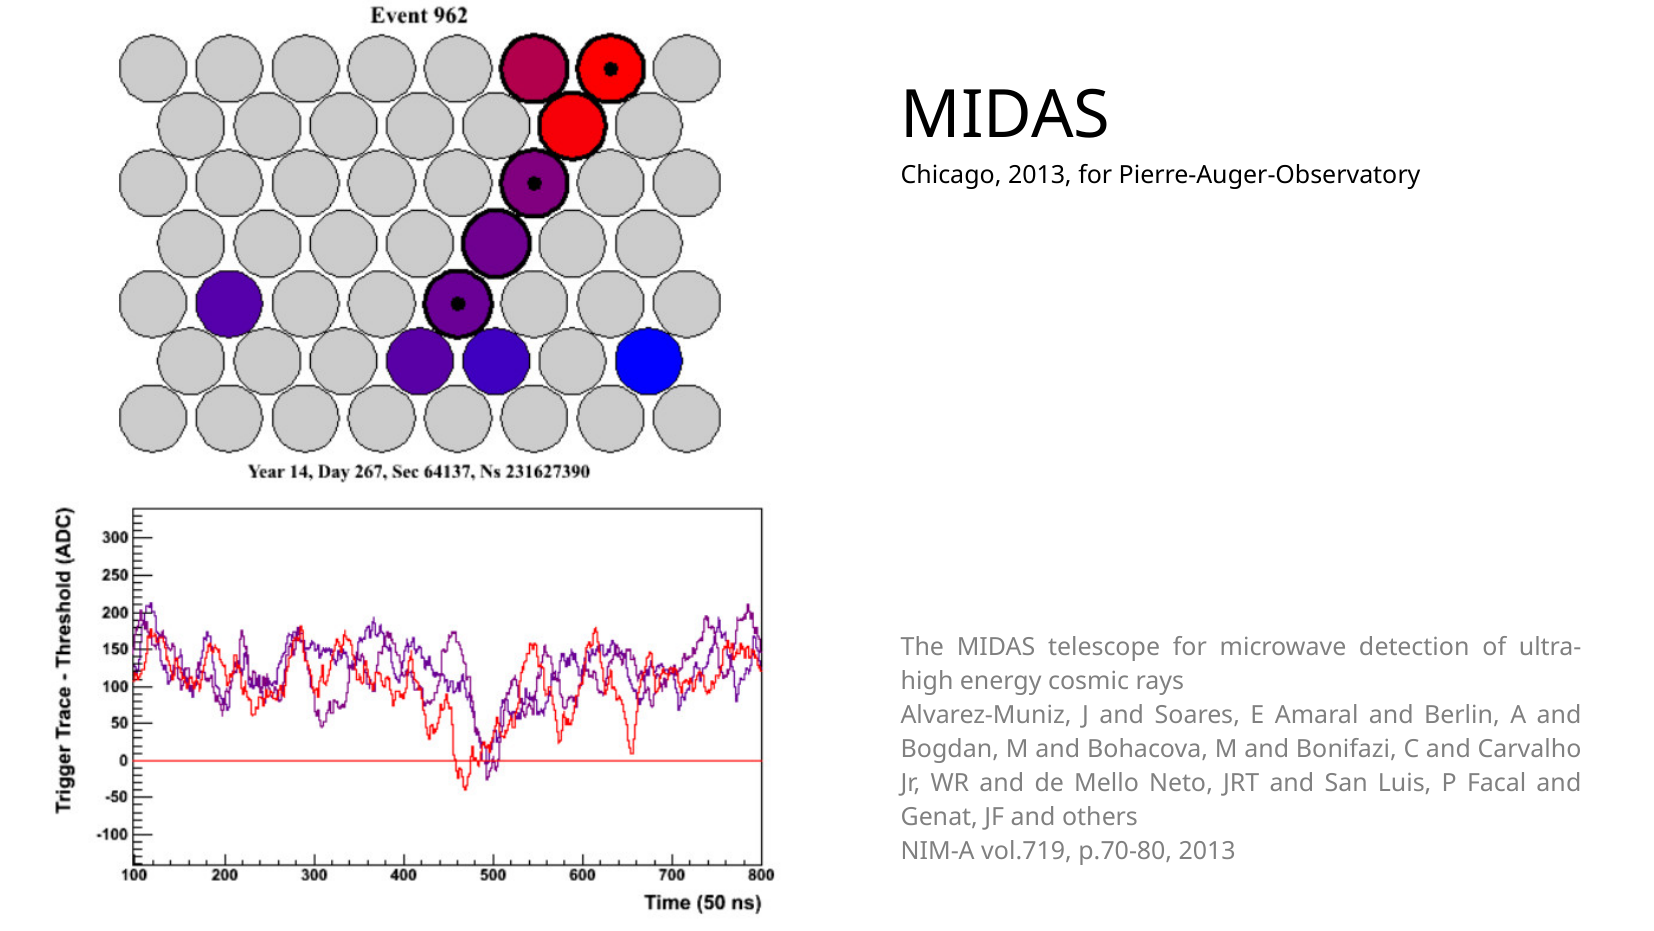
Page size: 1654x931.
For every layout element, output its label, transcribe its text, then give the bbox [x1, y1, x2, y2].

picture [41, 0, 786, 928]
text_box MIDAS Chicago, 2013, for Pierre-Auger-Observatory [885, 59, 1574, 241]
text_box The MIDAS telescope for microwave detection of ultra-high energy cosmic rays Alvarez-Muniz, J and Soares, E Amaral and Berlin, A and Bogdan, M and Bohacova, M and Bonifazi, C and Carvalho Jr, WR and de Mello Neto, JRT and San Luis, P Facal and Genat, JF and others NIM-A vol.719, p.70-80, 2013 [885, 621, 1598, 929]
